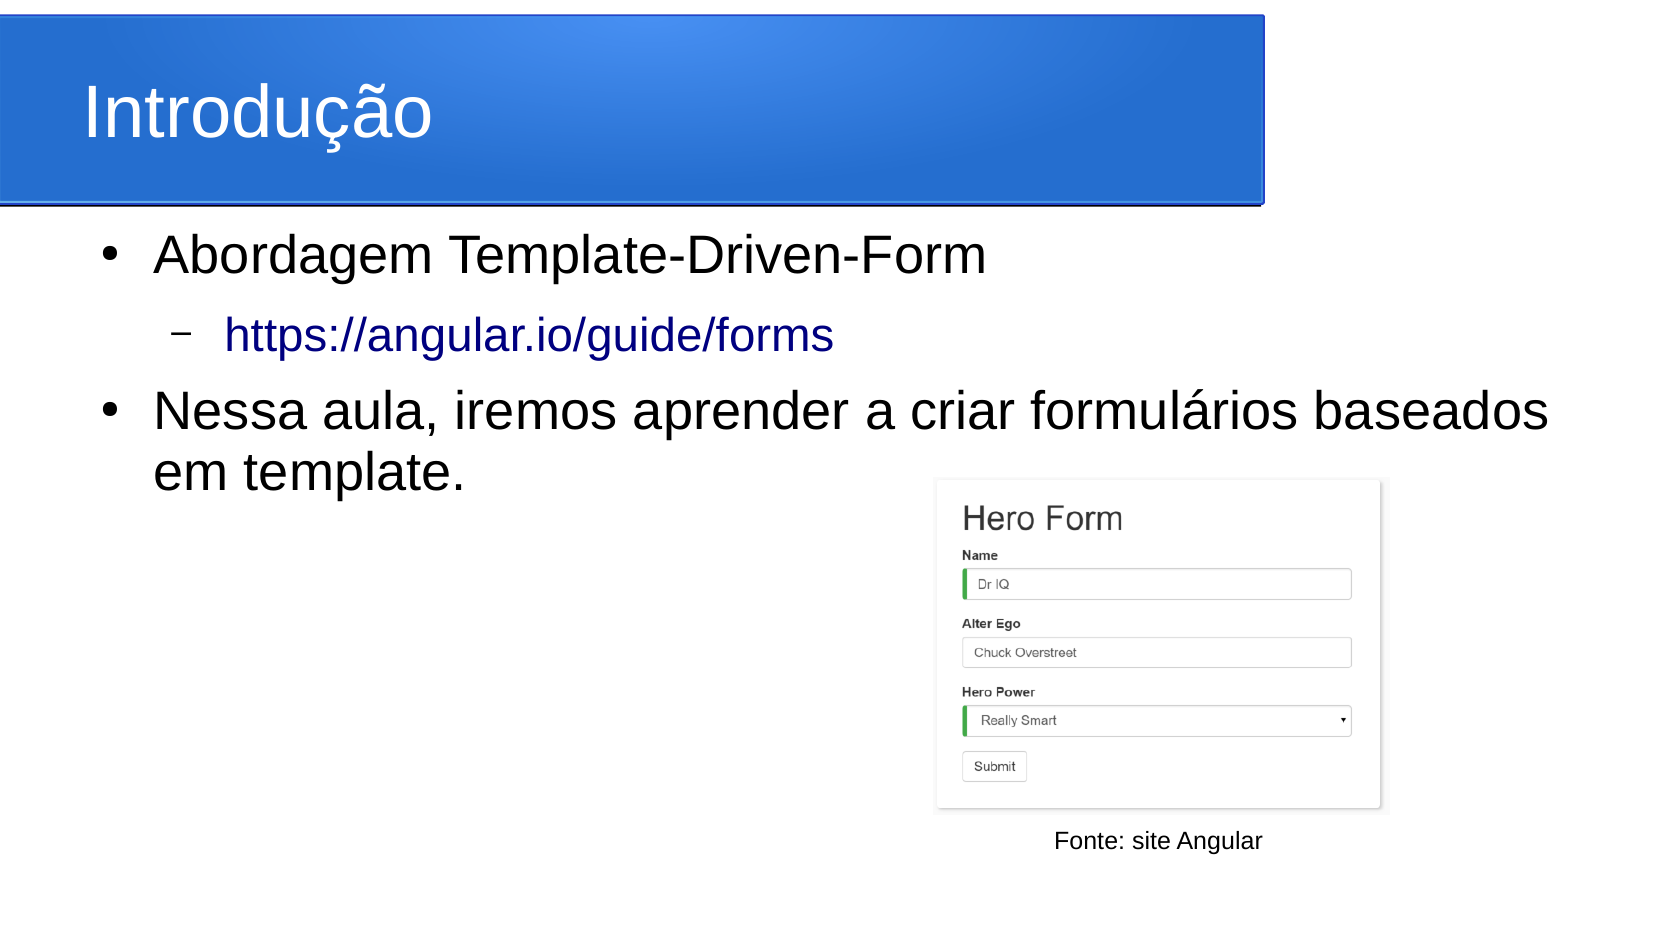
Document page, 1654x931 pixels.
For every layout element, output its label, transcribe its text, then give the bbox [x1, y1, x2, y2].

title Introdução [82, 35, 1235, 189]
list Abordagem Template-Driven-Form https://angular.io/guide/forms Nessa aula, iremos aprender a criar formulários baseados em template. [82, 224, 1571, 764]
text_box Fonte: site Angular [1039, 819, 1279, 863]
picture [933, 477, 1390, 815]
